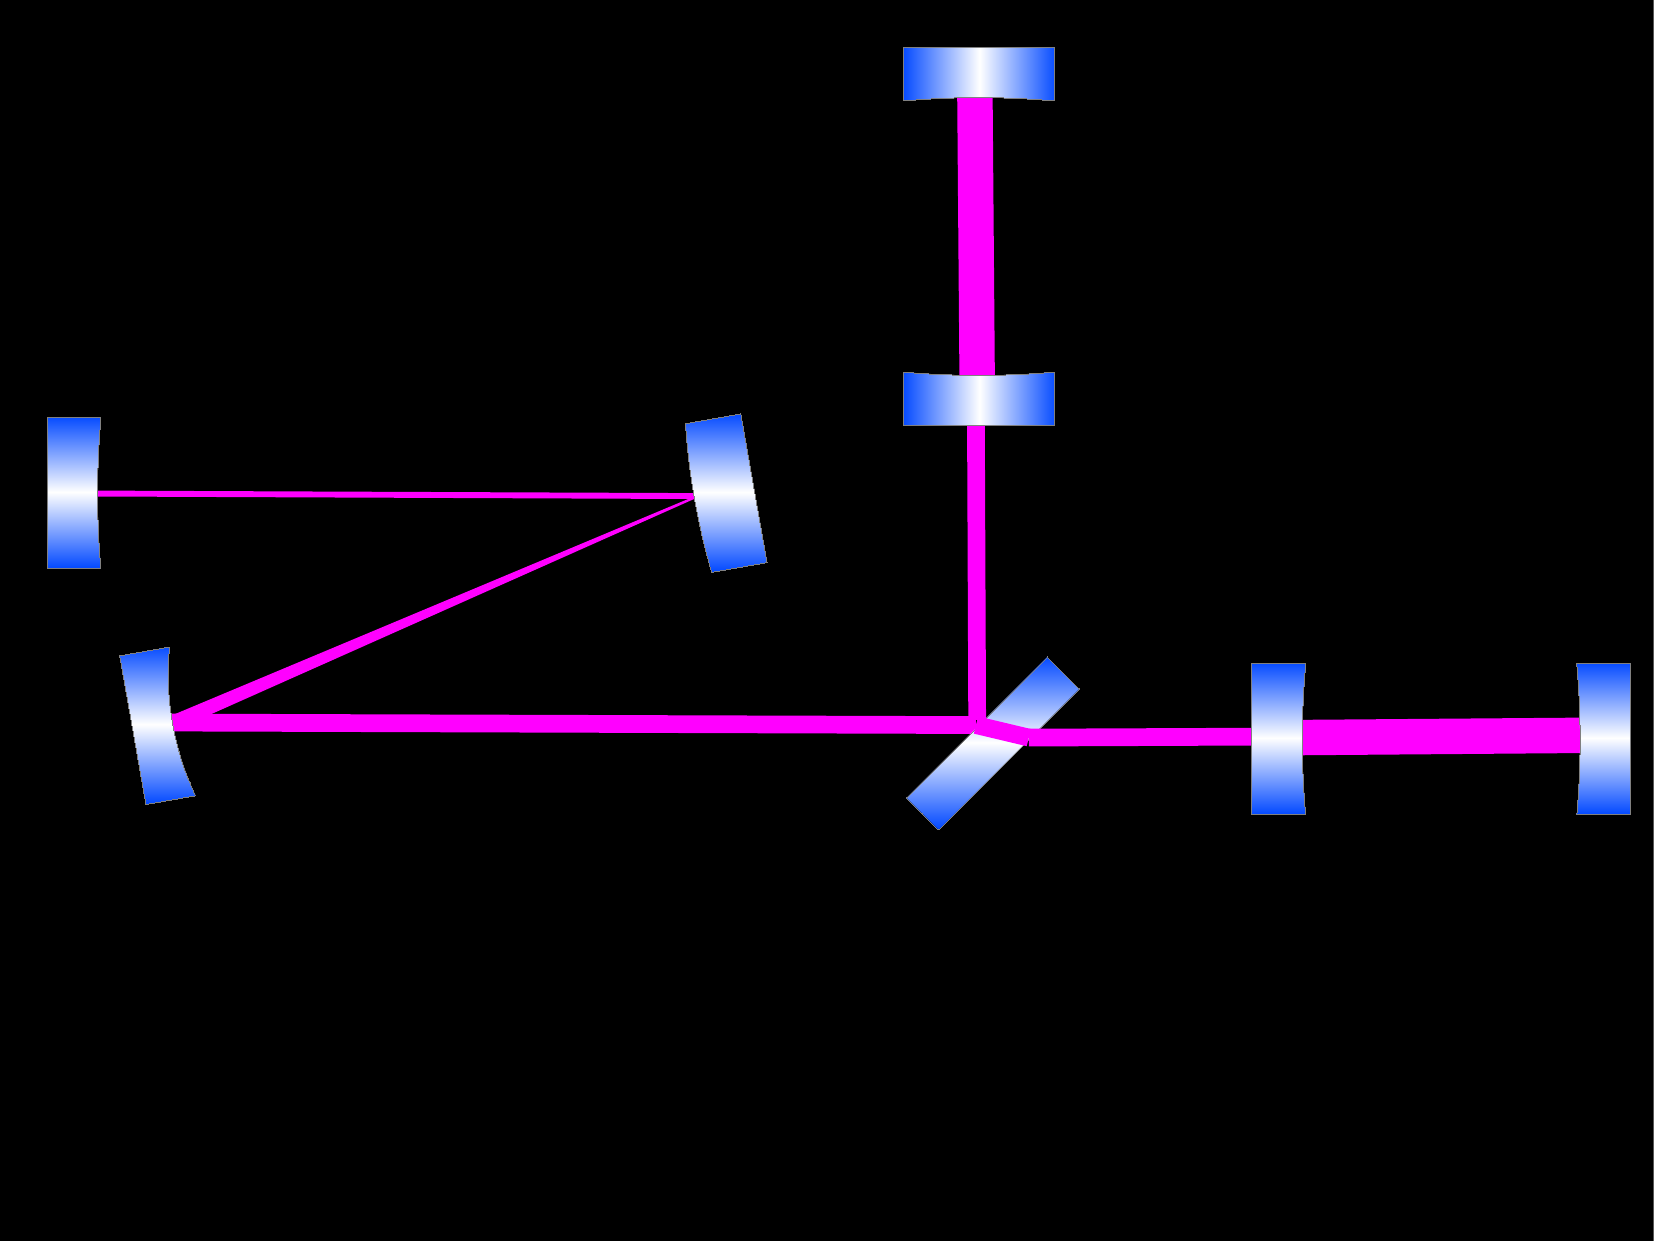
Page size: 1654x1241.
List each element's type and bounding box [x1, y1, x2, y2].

text_box [119, 647, 196, 805]
text_box [987, 656, 1080, 728]
text_box [903, 372, 1055, 426]
text_box [1251, 663, 1306, 815]
text_box [906, 730, 1023, 830]
text_box [177, 499, 692, 713]
text_box [903, 47, 1055, 101]
text_box [47, 417, 101, 569]
text_box [1576, 663, 1631, 815]
text_box [685, 413, 768, 573]
